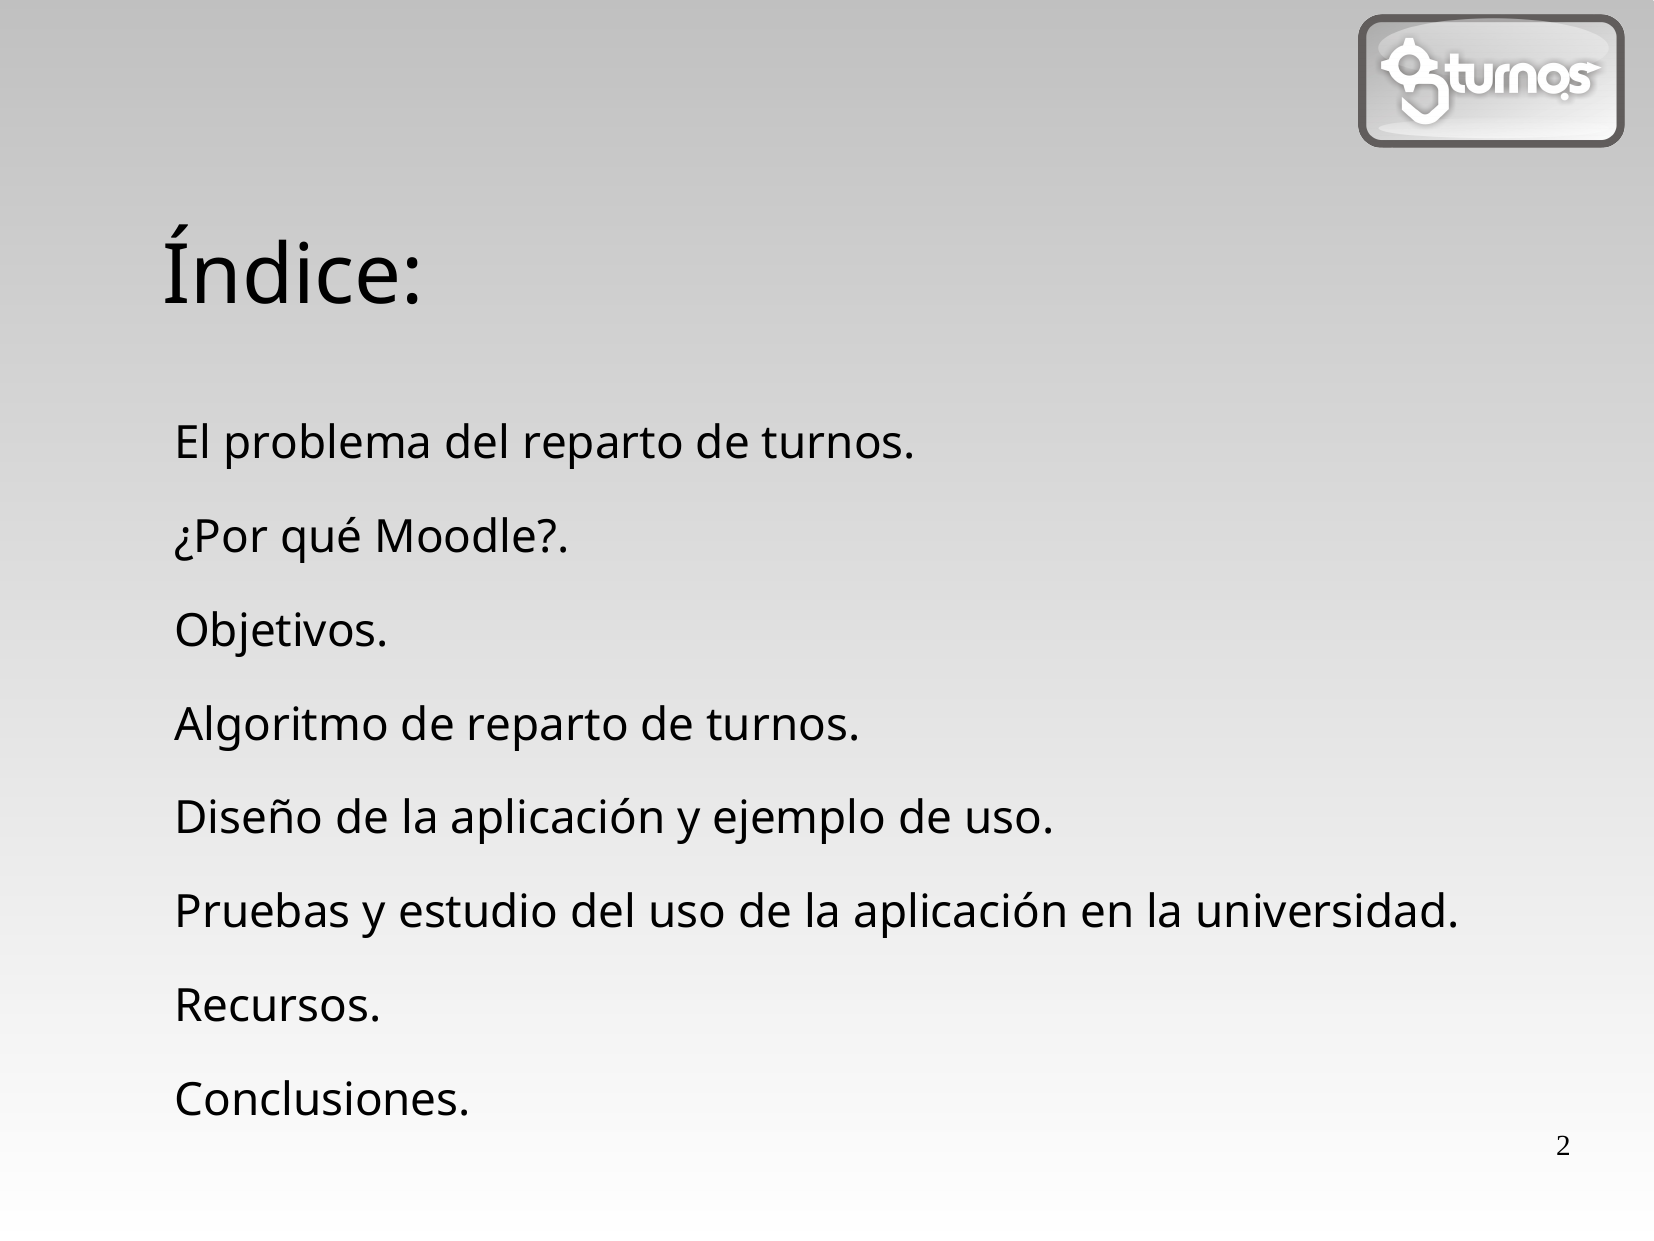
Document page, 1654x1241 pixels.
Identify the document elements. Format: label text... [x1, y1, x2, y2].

text_box Índice: El problema del reparto de turnos. ¿Por qué Moodle?. Objetivos. Algoritmo de reparto de turnos. Diseño de la aplicación y ejemplo de uso. Pruebas y estudio del uso de la aplicación en la universidad. Recursos. Conclusiones. [147, 206, 1506, 1001]
picture [1358, 14, 1625, 148]
